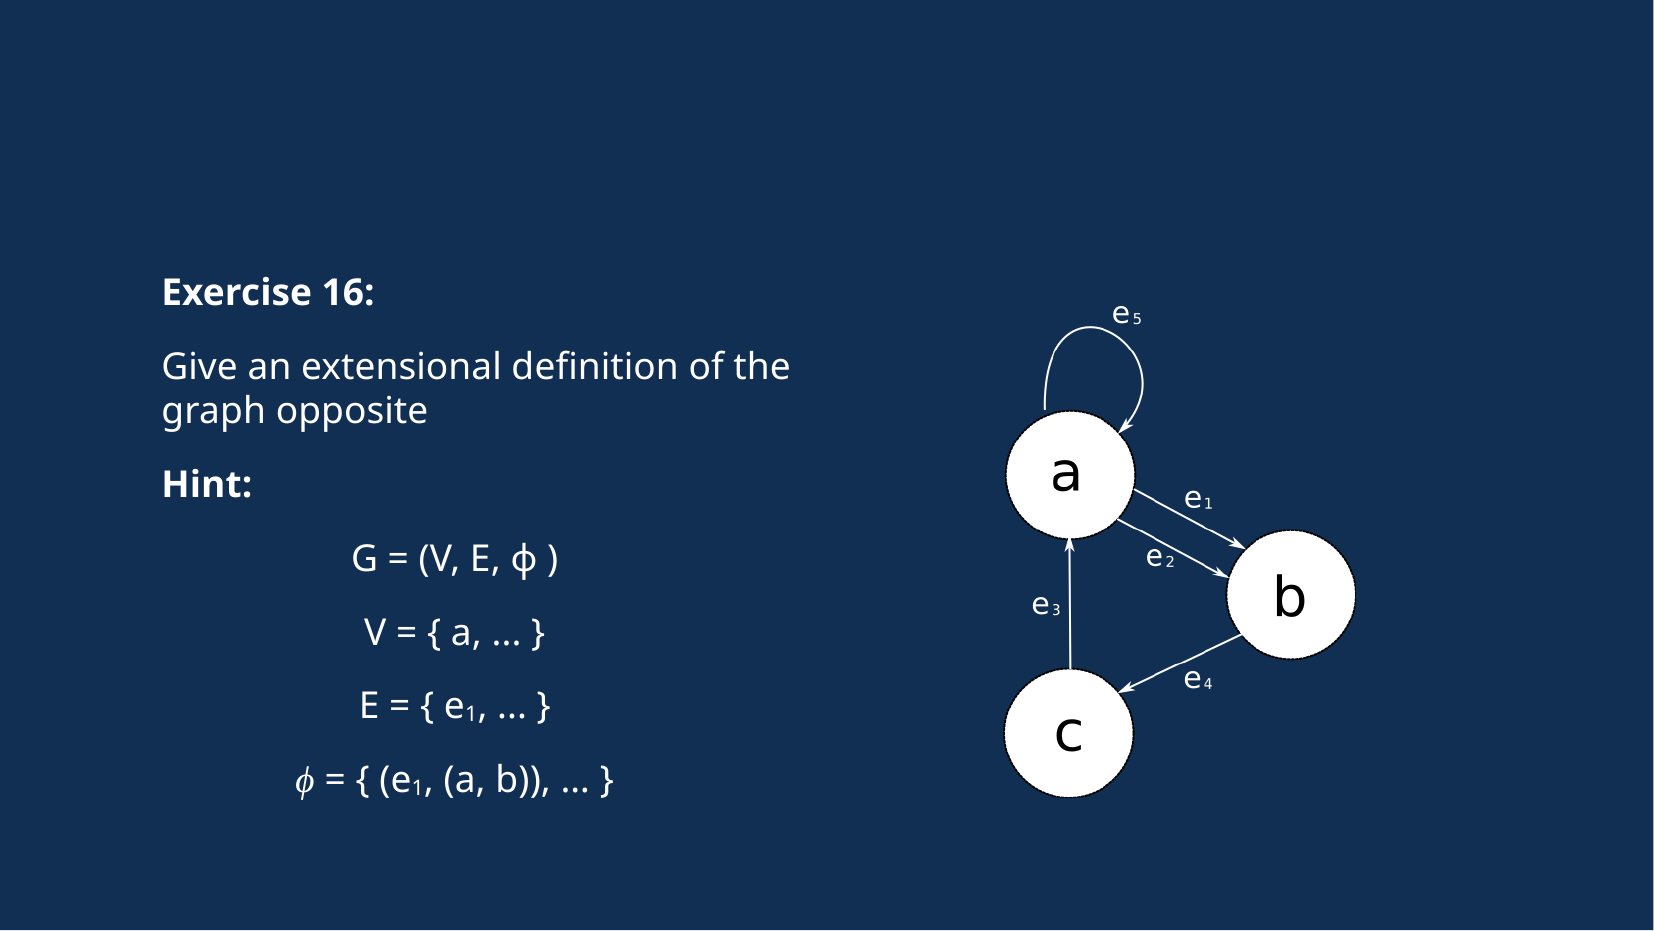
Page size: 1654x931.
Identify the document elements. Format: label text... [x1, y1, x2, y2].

picture [1003, 306, 1356, 798]
list Exercise 16: Give an extensional definition of the graph opposite Hint: G = (V, E, ϕ ) V = { a, ... } E = { e1, ... } ϕ = { (e1, (a, b)), … } [97, 268, 813, 806]
